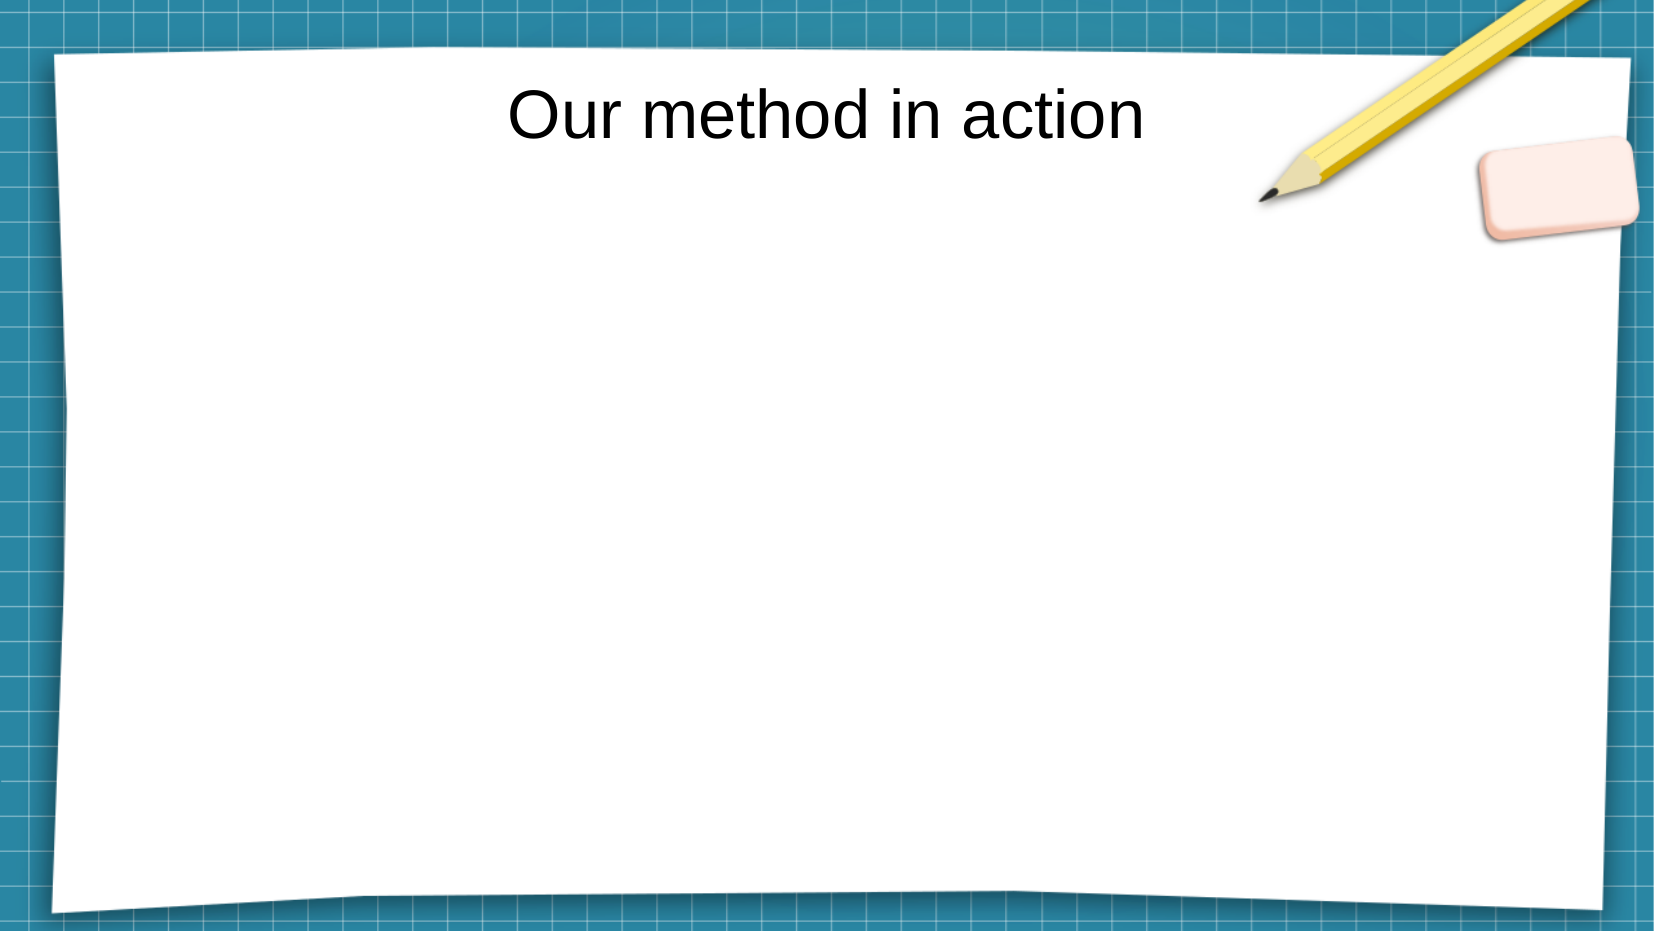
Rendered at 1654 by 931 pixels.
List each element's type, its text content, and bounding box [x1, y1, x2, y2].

picture [0, 0, 1654, 931]
title Our method in action [82, 37, 1571, 193]
